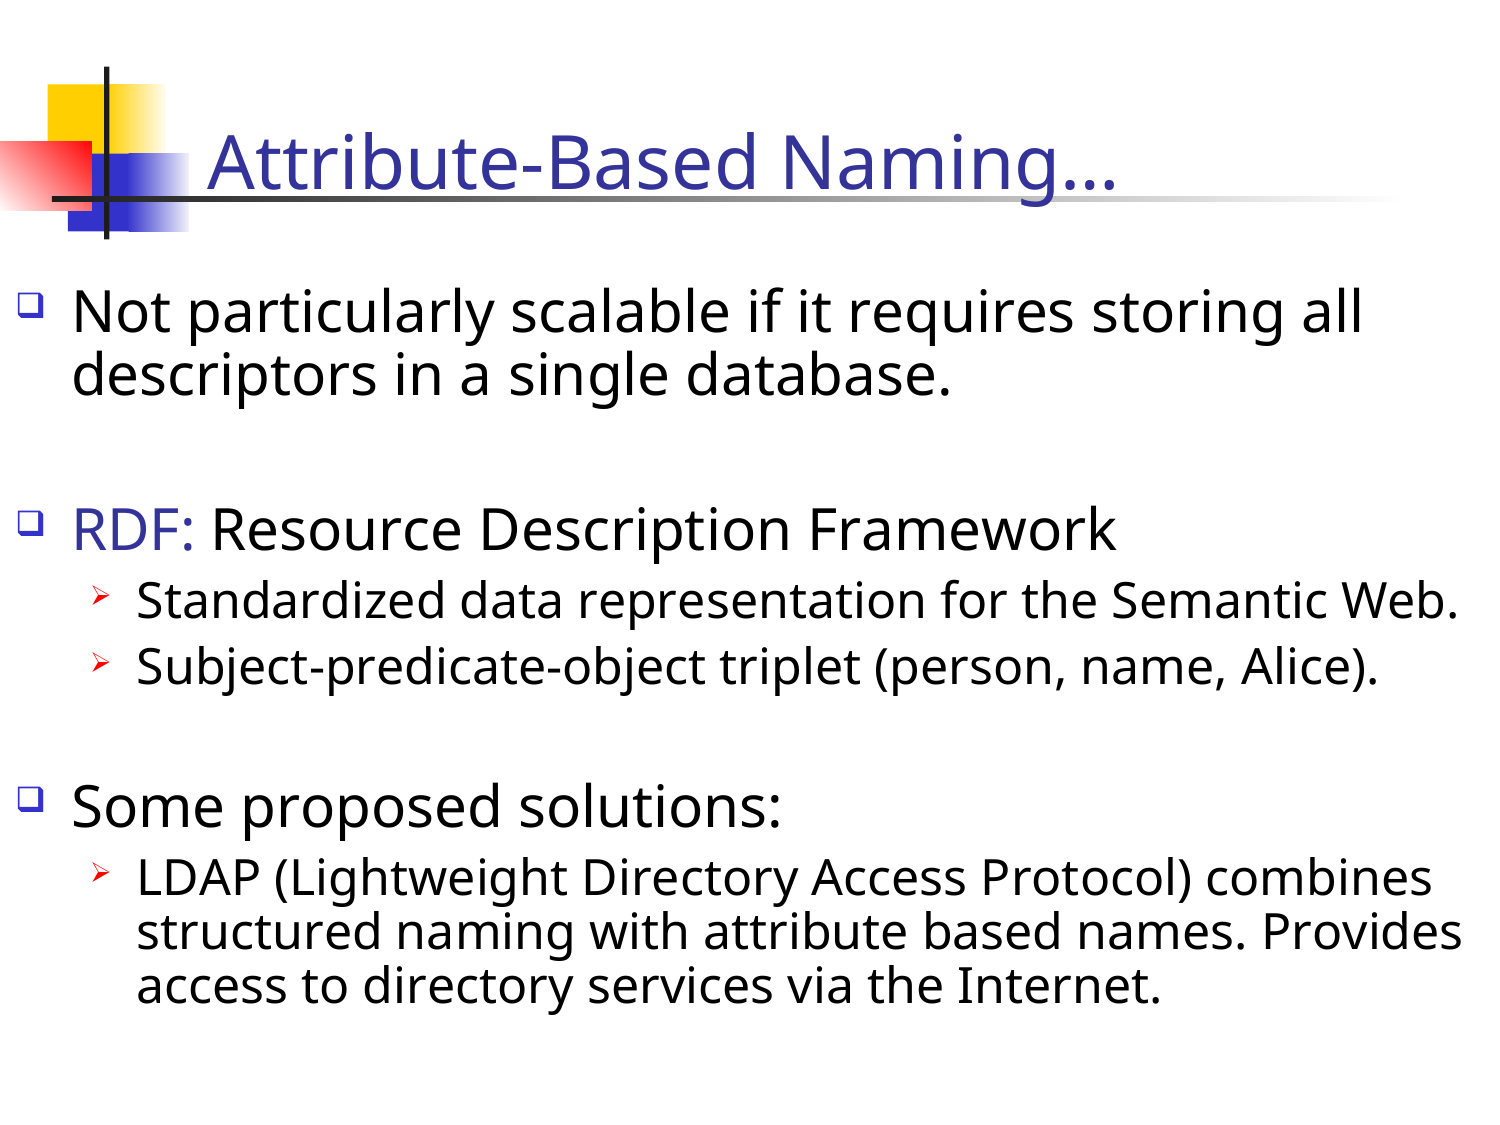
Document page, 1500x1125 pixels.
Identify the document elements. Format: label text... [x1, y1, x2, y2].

text_box Not particularly scalable if it requires storing all descriptors in a single database. RDF: Resource Description Framework Standardized data representation for the Semantic Web. Subject-predicate-object triplet (person, name, Alice). Some proposed solutions: LDAP (Lightweight Directory Access Protocol) combines structured naming with attribute based names. Provides access to directory services via the Internet. [0, 274, 1500, 1125]
text_box Attribute-Based Naming… [192, 74, 1471, 213]
